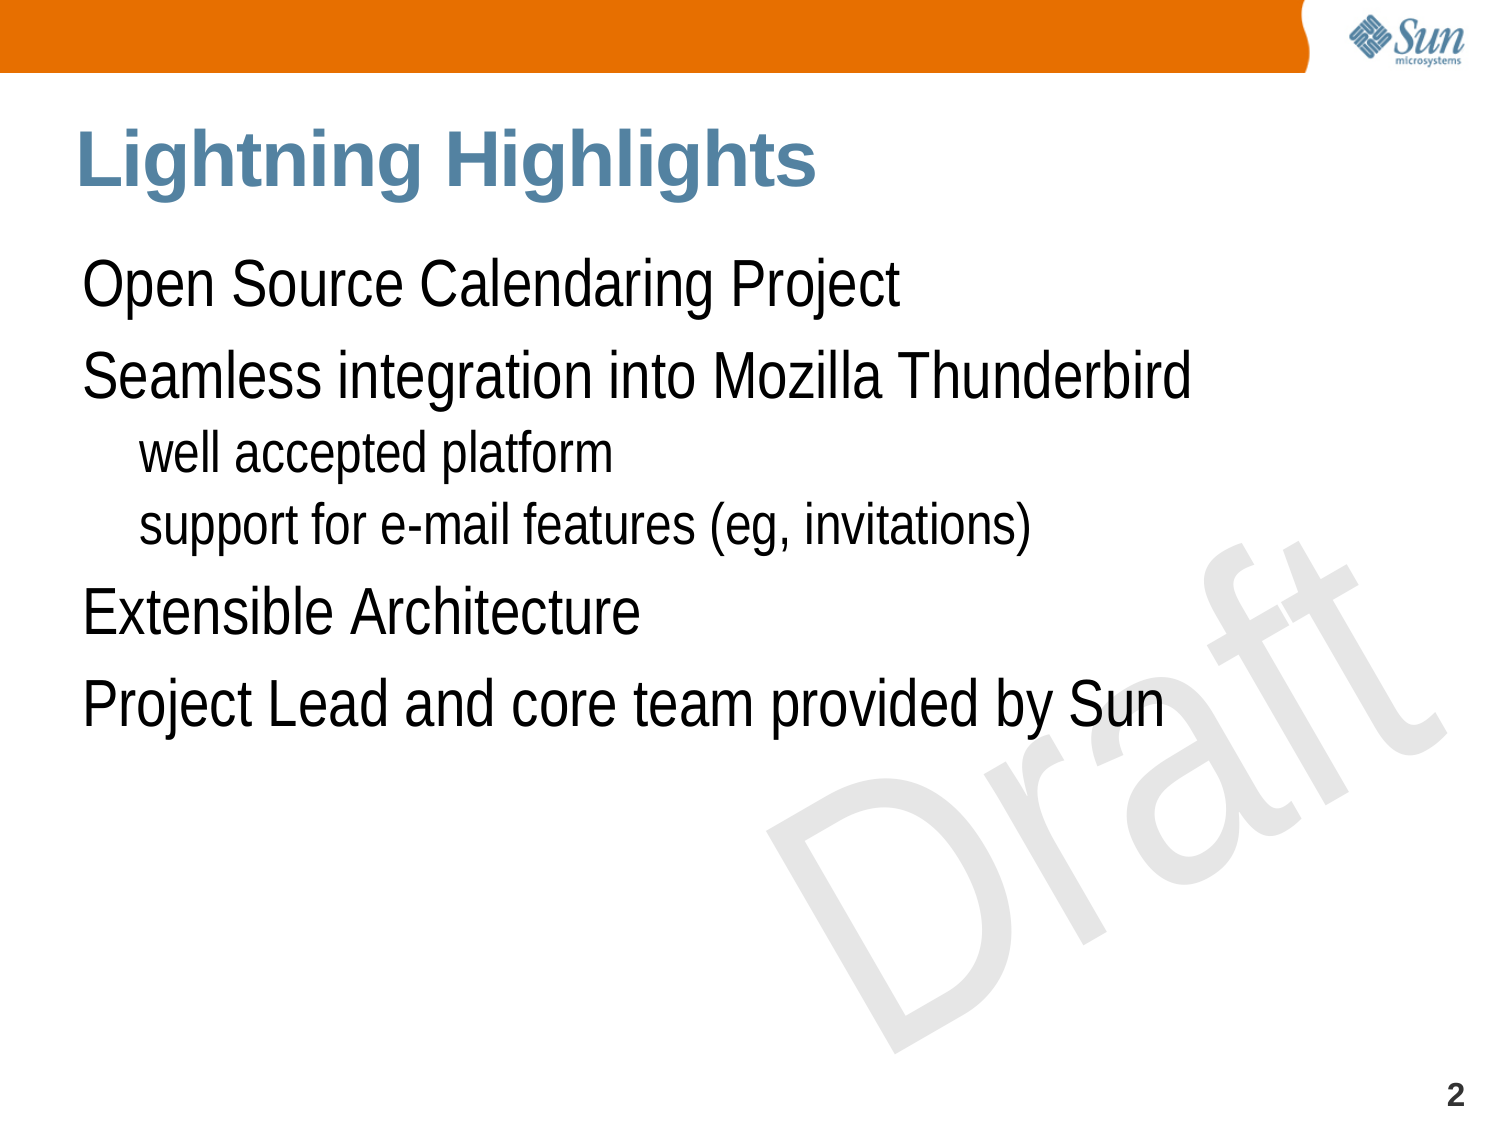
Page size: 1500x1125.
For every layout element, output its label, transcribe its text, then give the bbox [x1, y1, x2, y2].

list Open Source Calendaring Project Seamless integration into Mozilla Thunderbird well accepted platform support for e-mail features (eg, invitations) Extensible Architecture Project Lead and core team provided by Sun [62, 254, 1400, 1059]
title Lightning Highlights [75, 123, 1437, 227]
picture [0, 0, 1500, 73]
